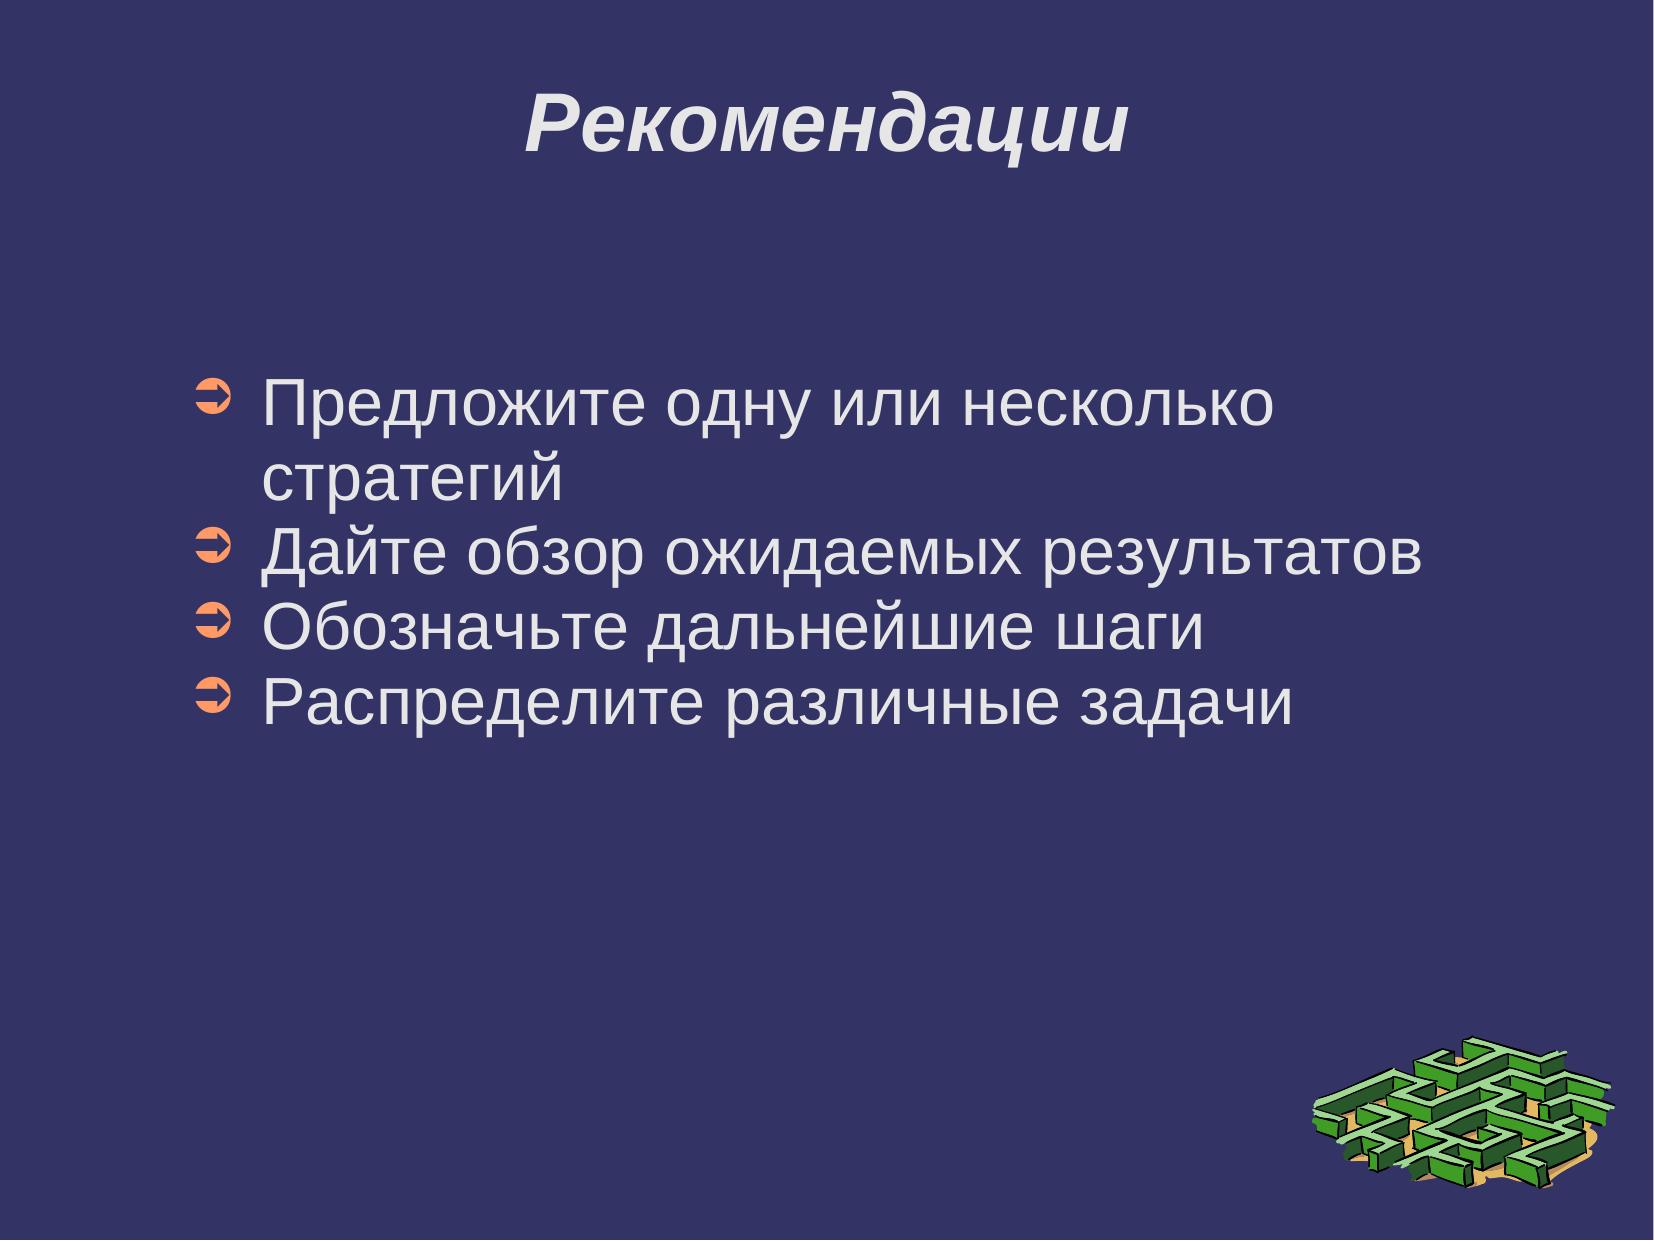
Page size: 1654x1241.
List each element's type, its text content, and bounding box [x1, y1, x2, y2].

title Рекомендации [121, 19, 1534, 227]
list Предложите одну или несколько стратегий Дайте обзор ожидаемых результатов Обозначьте дальнейшие шаги Распределите различные задачи [178, 364, 1570, 1147]
